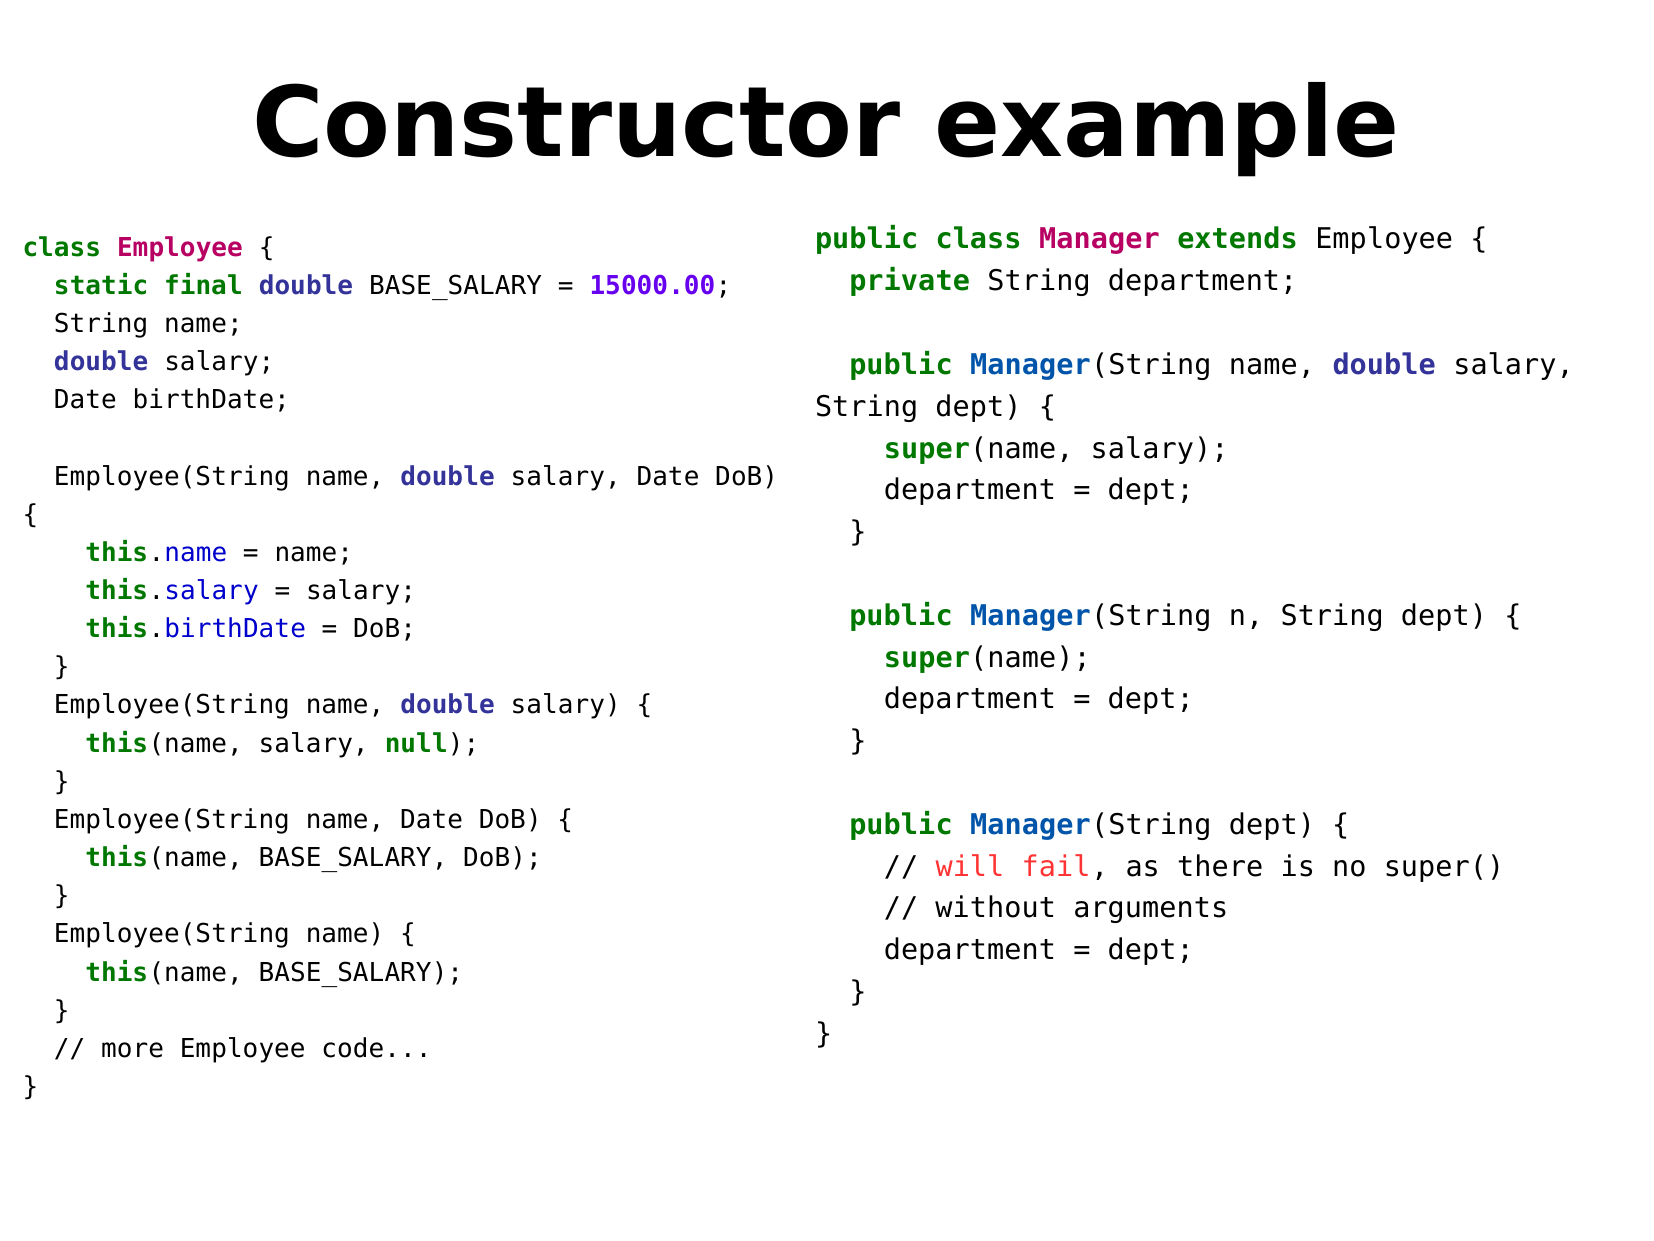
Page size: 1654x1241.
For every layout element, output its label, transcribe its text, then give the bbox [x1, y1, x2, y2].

list public class Manager extends Employee { private String department; public Manager(String name, double salary, String dept) { super(name, salary); department = dept; } public Manager(String n, String dept) { super(name); department = dept; } public Manager(String dept) { // will fail, as there is no super() // without arguments department = dept; } } [814, 213, 1607, 1087]
list class Employee { static final double BASE_SALARY = 15000.00; String name; double salary; Date birthDate; Employee(String name, double salary, Date DoB) { this.name = name; this.salary = salary; this.birthDate = DoB; } Employee(String name, double salary) { this(name, salary, null); } Employee(String name, Date DoB) { this(name, BASE_SALARY, DoB); } Employee(String name) { this(name, BASE_SALARY); } // more Employee code... } [22, 224, 804, 1141]
title Constructor example [82, 49, 1571, 196]
